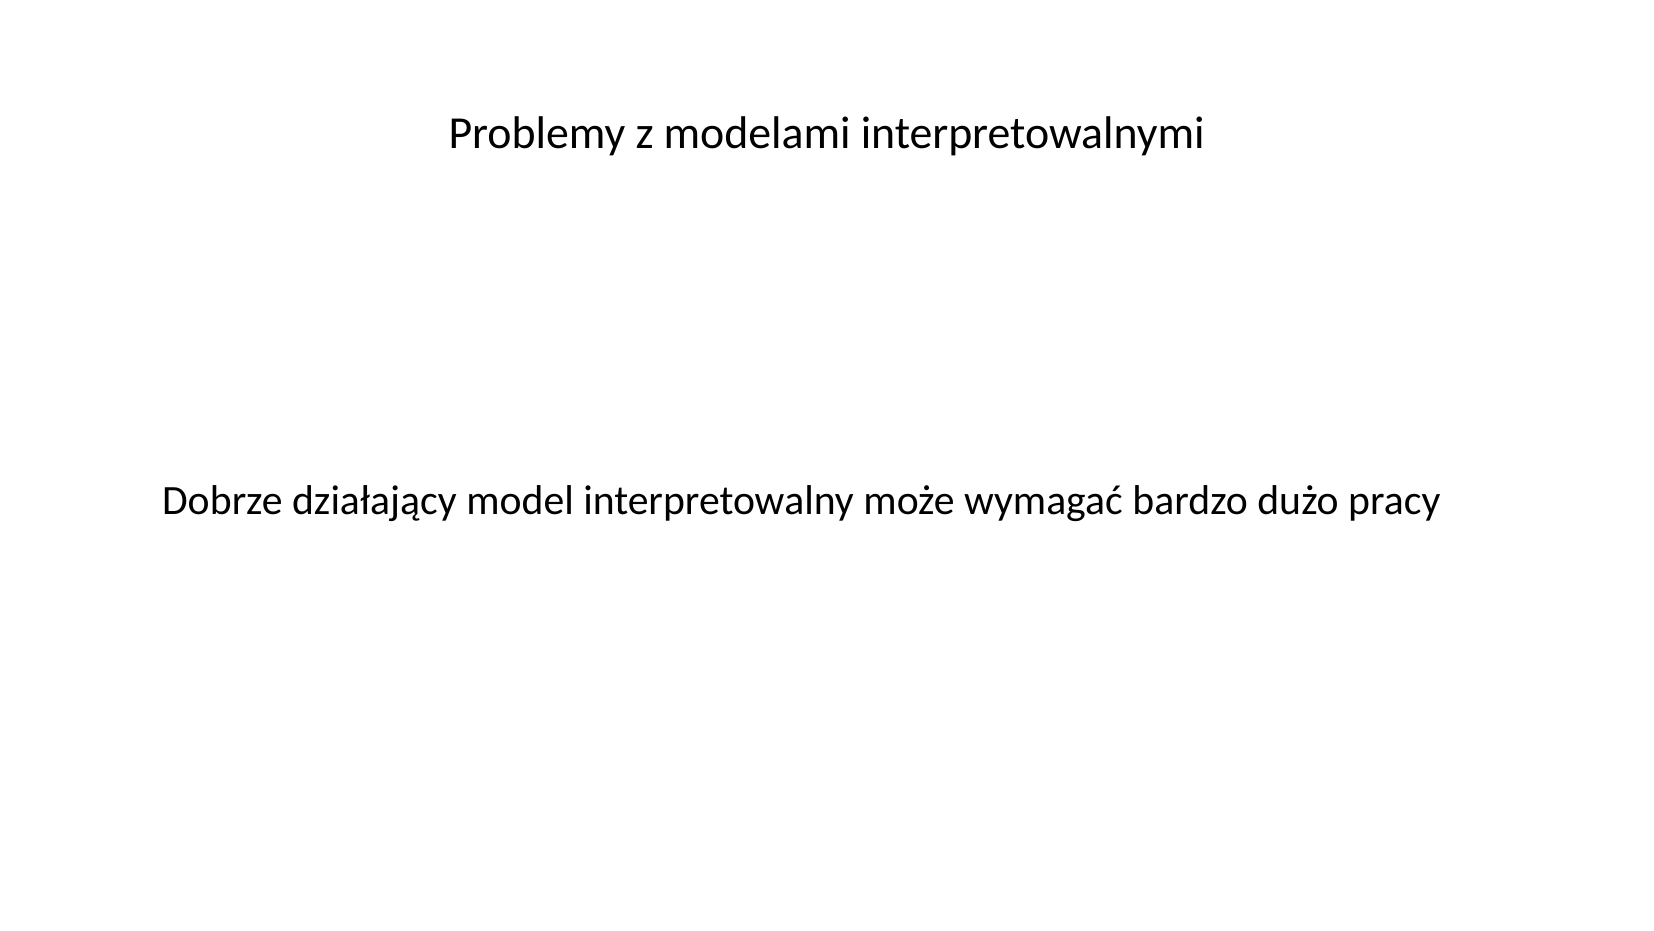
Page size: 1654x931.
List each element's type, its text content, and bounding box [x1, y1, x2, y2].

text_box Dobrze działający model interpretowalny może wymagać bardzo dużo pracy [0, 465, 1616, 531]
text_box Problemy z modelami interpretowalnymi [311, 95, 1343, 353]
